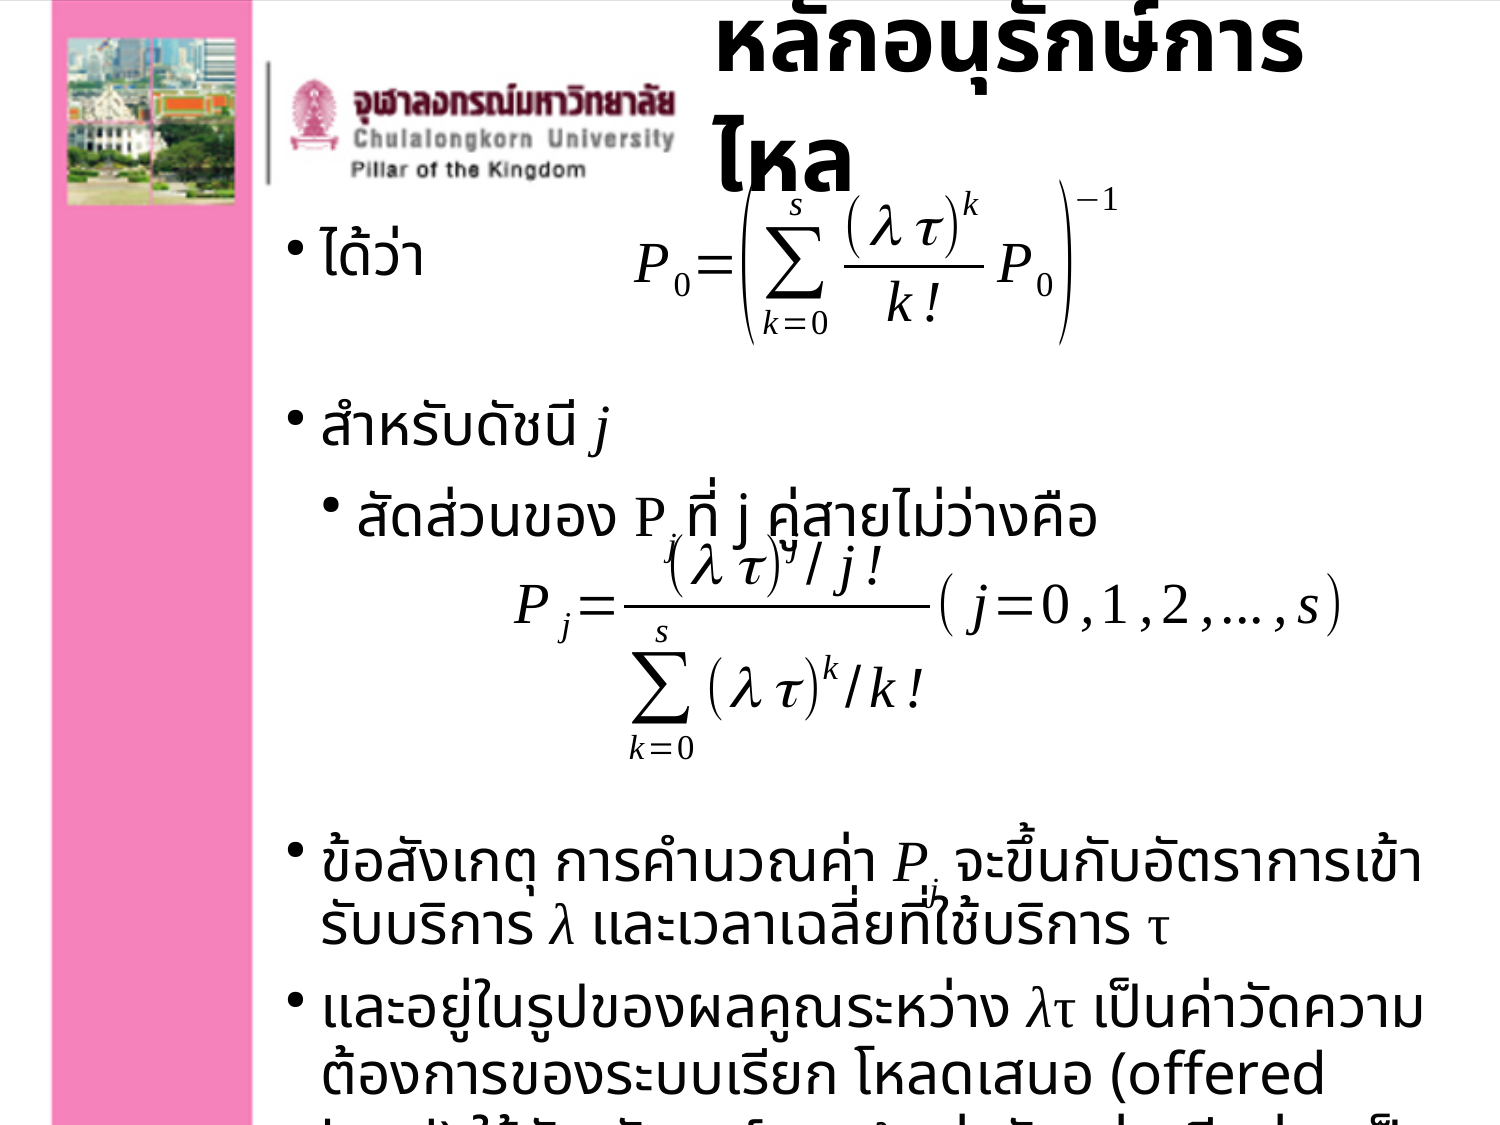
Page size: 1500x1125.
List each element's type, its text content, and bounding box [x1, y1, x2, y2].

chart [503, 525, 1351, 768]
chart [623, 176, 1126, 350]
title หลักอนุรักษ์การไหล [712, 41, 1426, 177]
picture [0, 0, 1500, 1125]
text_box ได้ว่า สำหรับดัชนี j สัดส่วนของ Pj ที่ j คู่สายไม่ว่างคือ ข้อสังเกตุ การคำนวณค่า Pj จะขึ้นกับอัตราการเข้ารับบริการ λ และเวลาเฉลี่ยที่ใช้บริการ τ และอยู่ในรูปของผลคูณระหว่าง λτ เป็นค่าวัดความต้องการของระบบเรียก โหลดเสนอ (offered load) ใช้สัญลักษณ์ a = λτ ค่าดังกล่าวมีหน่วยเป็น เออร์แลง (erlang) [270, 219, 1484, 1062]
